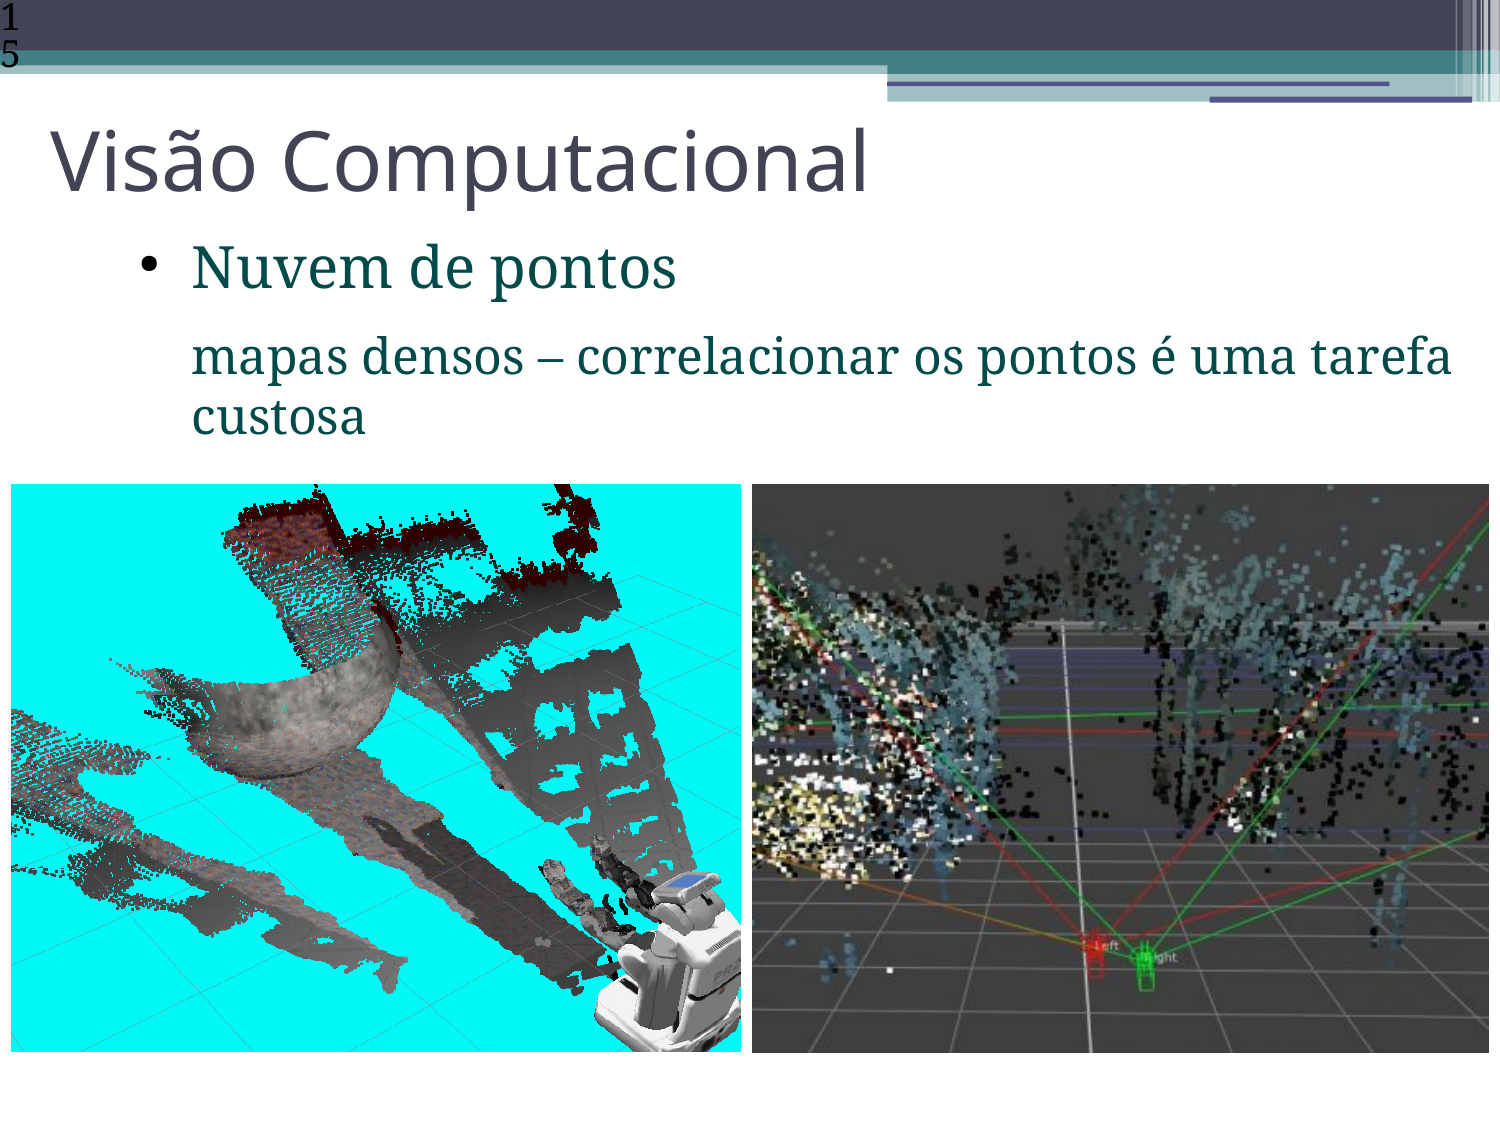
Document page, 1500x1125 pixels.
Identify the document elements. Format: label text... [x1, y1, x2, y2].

picture [752, 484, 1489, 1054]
list Nuvem de pontos mapas densos – correlacionar os pontos é uma tarefa custosa [35, 153, 1477, 1087]
title Visão Computacional [35, 70, 1386, 153]
picture [11, 484, 741, 1052]
